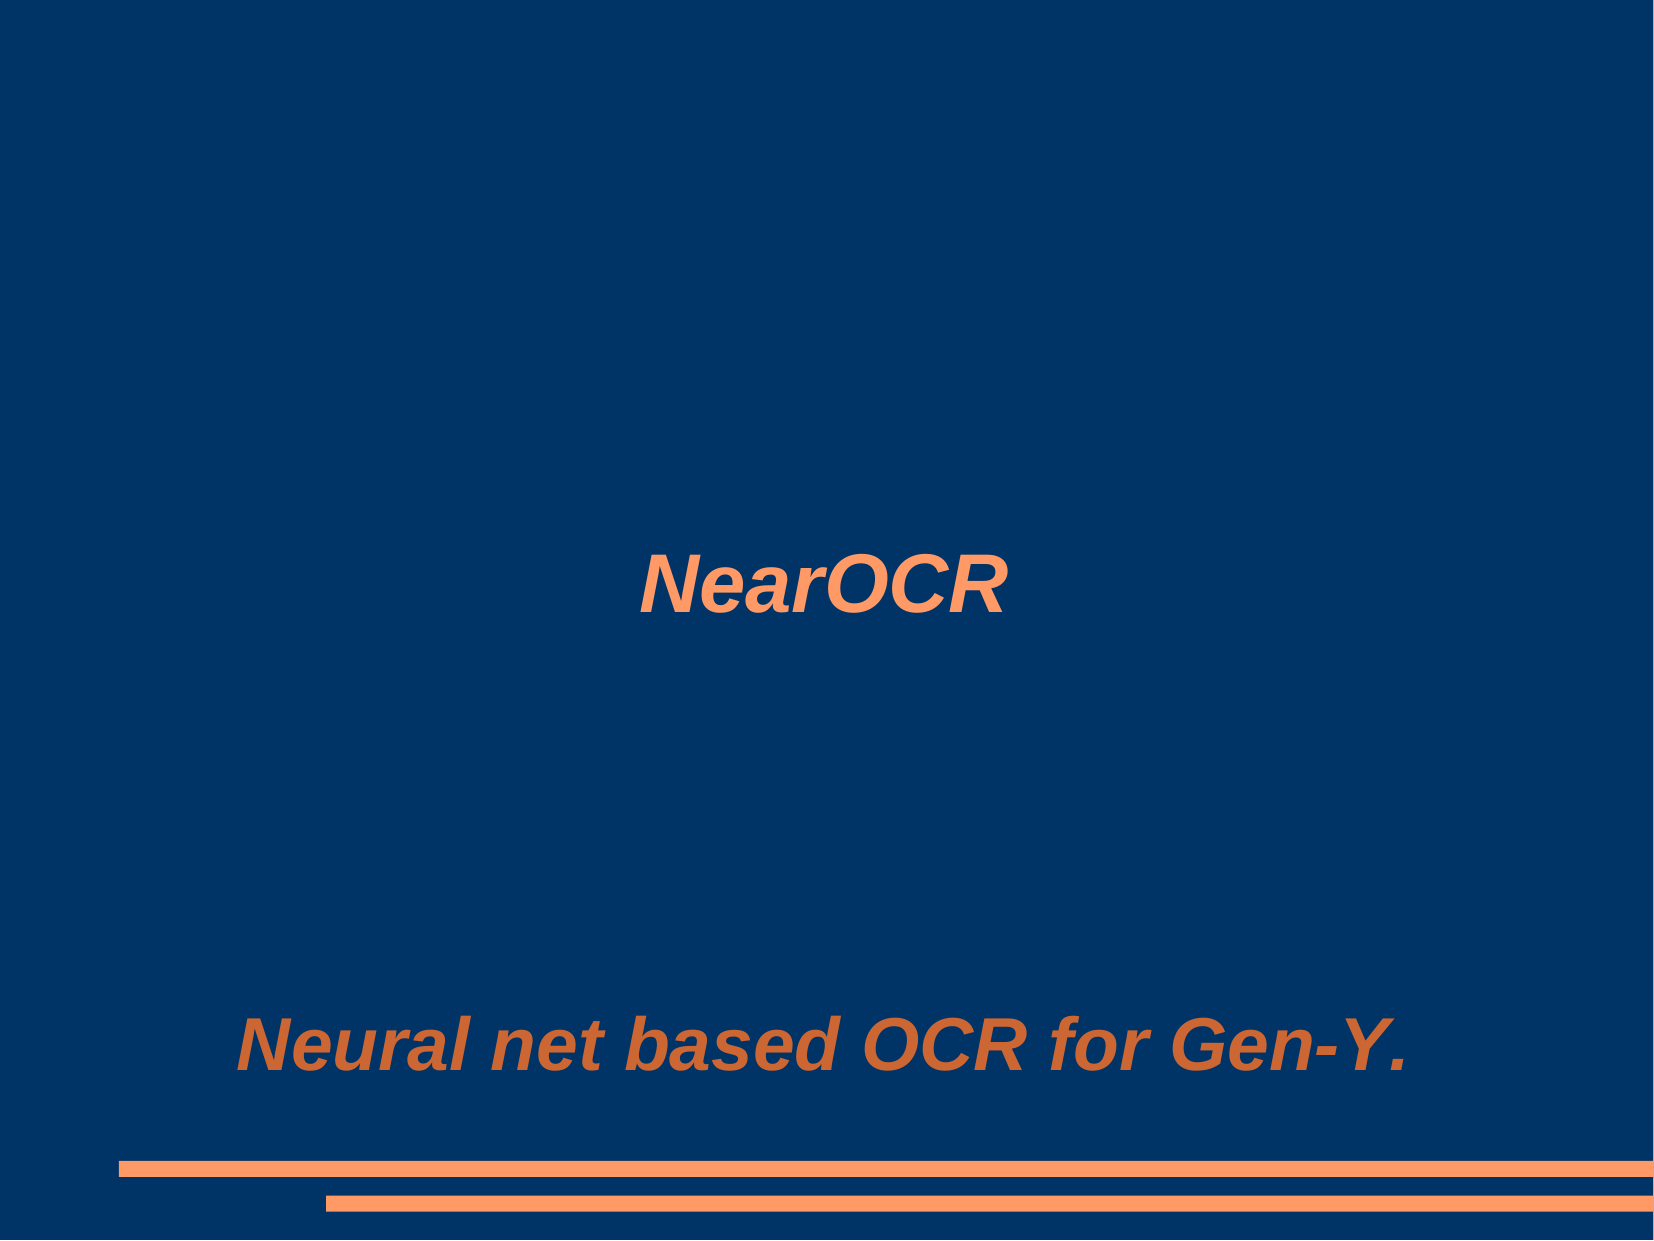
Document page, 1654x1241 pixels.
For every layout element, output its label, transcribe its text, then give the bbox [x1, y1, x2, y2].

title NearOCR Neural net based OCR for Gen-Y. [118, 471, 1531, 1152]
